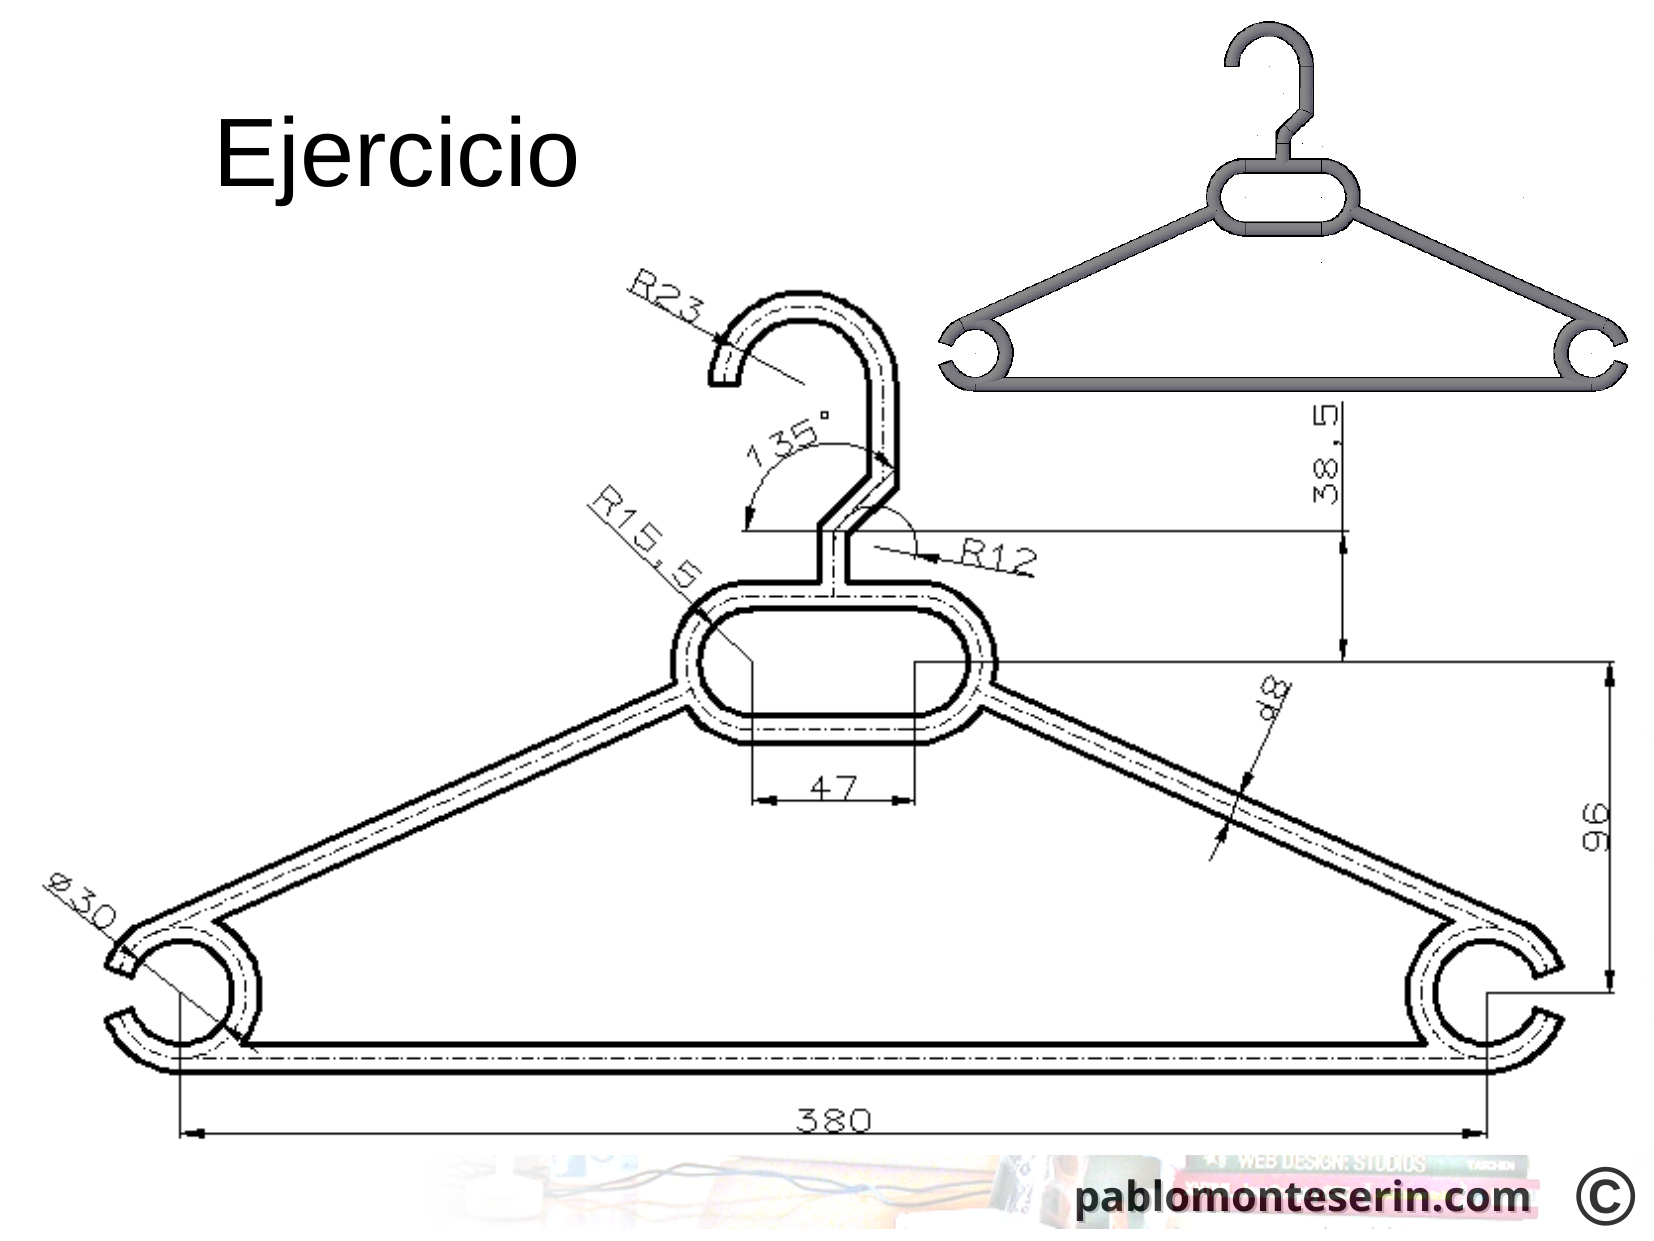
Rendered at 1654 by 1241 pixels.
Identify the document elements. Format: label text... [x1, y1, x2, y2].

title Ejercicio [82, 56, 713, 250]
picture [31, 19, 1654, 1229]
